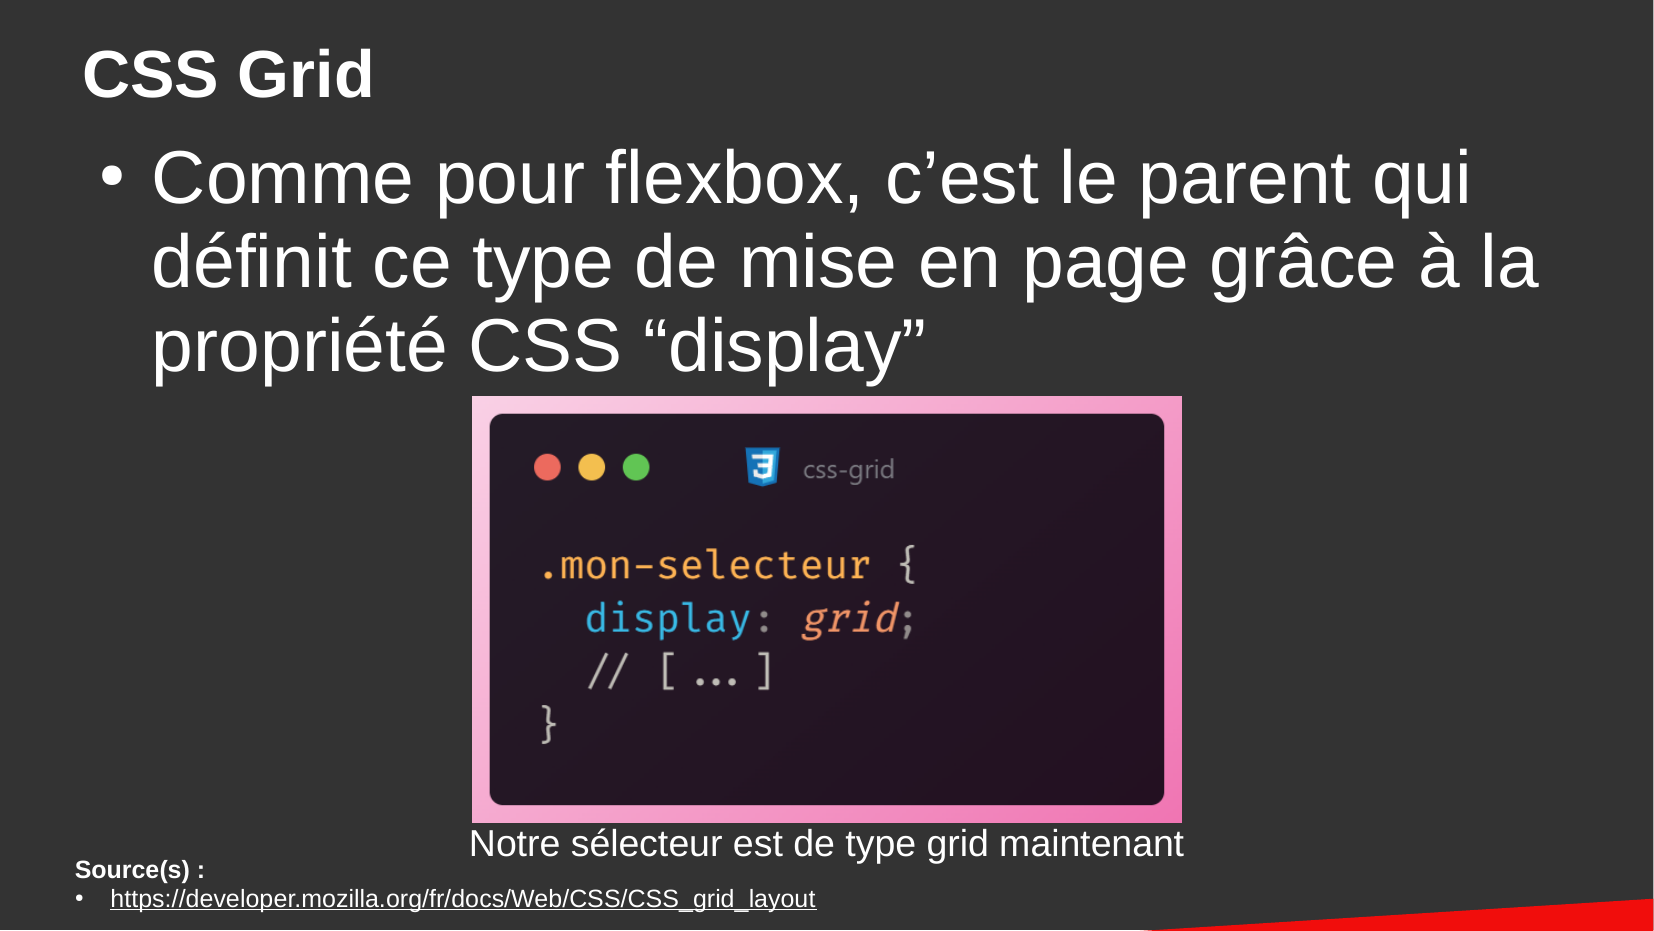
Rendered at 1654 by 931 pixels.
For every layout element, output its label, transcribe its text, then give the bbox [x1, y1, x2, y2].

text_box [1139, 898, 1654, 931]
text_box Source(s) : https://developer.mozilla.org/fr/docs/Web/CSS/CSS_grid_layout [60, 838, 1546, 920]
title CSS Grid [82, 37, 1571, 114]
picture [472, 396, 1182, 814]
list Comme pour flexbox, c’est le parent qui définit ce type de mise en page grâce à la propriété CSS “display” [80, 135, 1620, 402]
text_box Notre sélecteur est de type grid maintenant [348, 814, 1306, 872]
